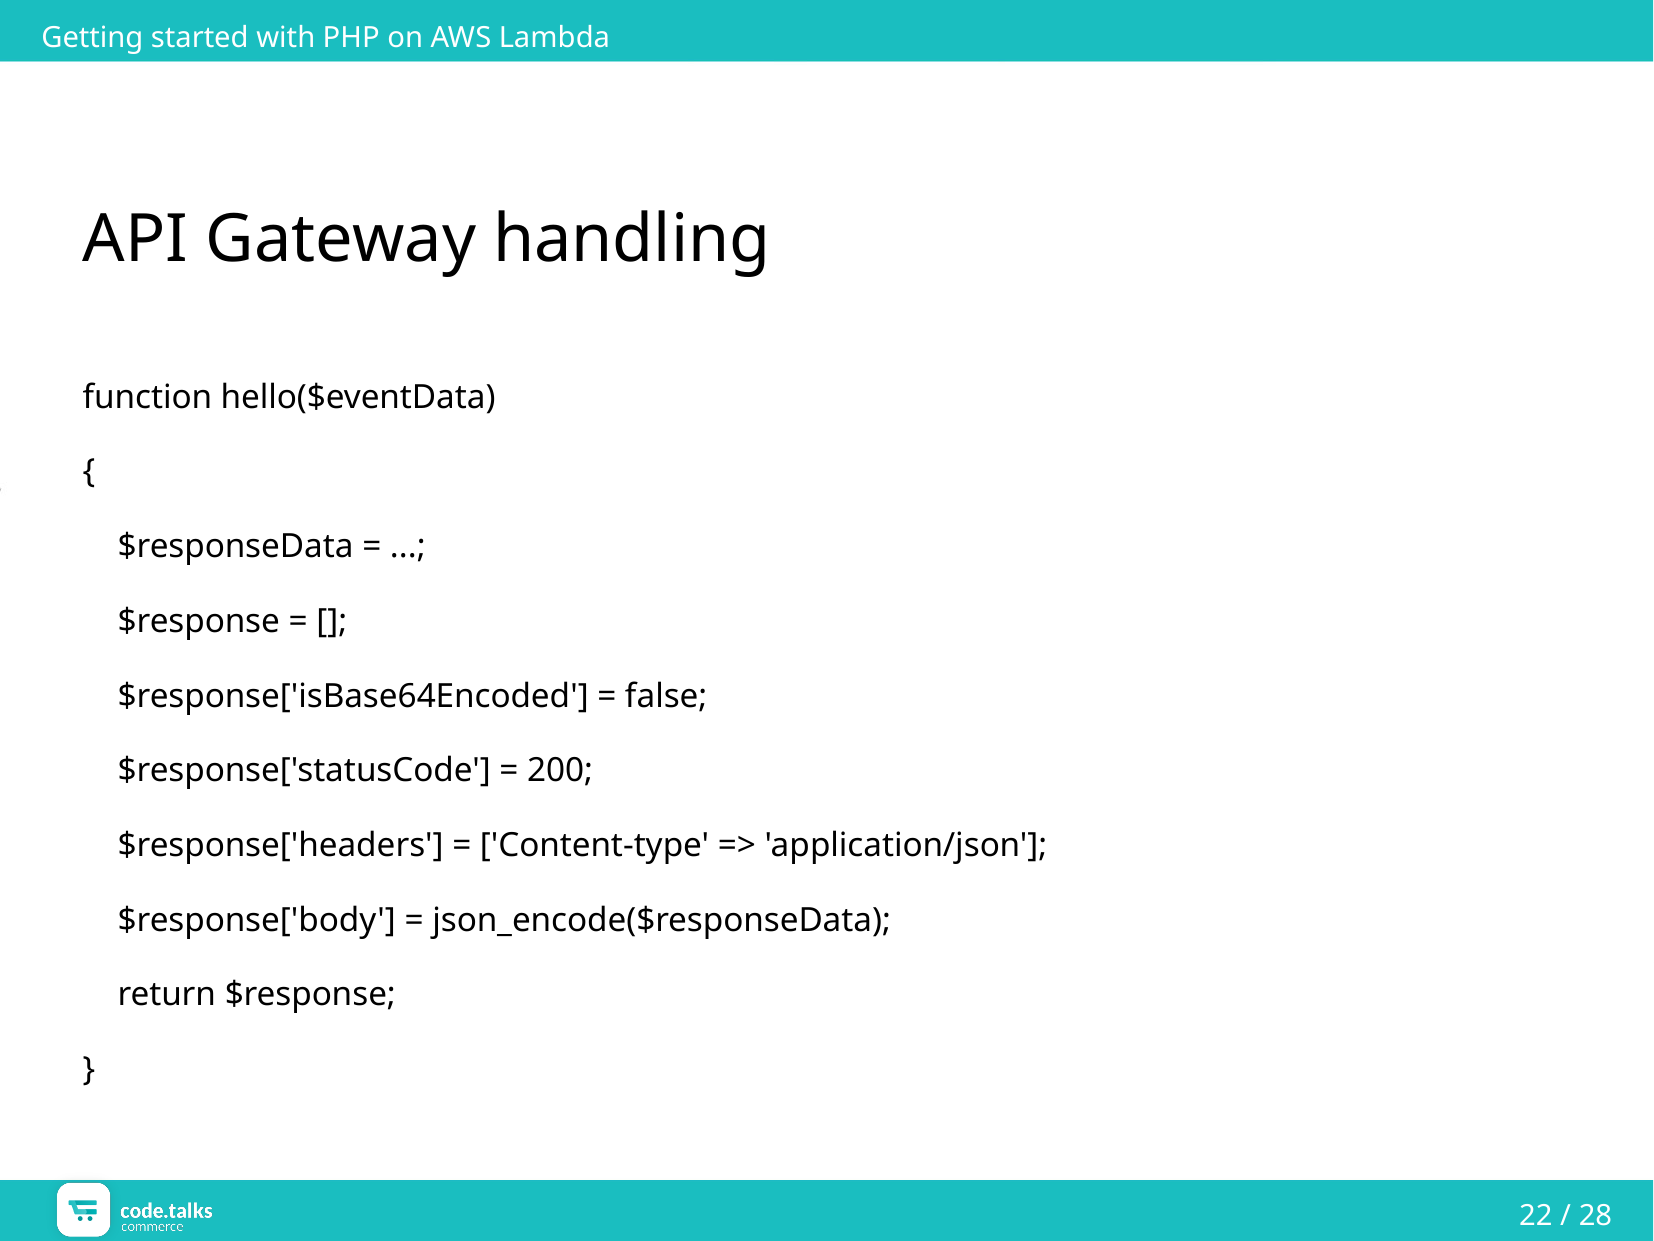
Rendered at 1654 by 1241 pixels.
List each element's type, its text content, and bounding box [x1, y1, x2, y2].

list function hello($eventData) { $responseData = ...; $response = []; $response['isBase64Encoded'] = false; $response['statusCode'] = 200; $response['headers'] = ['Content-type' => 'application/json']; $response['body'] = json_encode($responseData); return $response; } [82, 372, 1571, 1233]
picture [0, 0, 1654, 1241]
title API Gateway handling [82, 139, 1571, 332]
